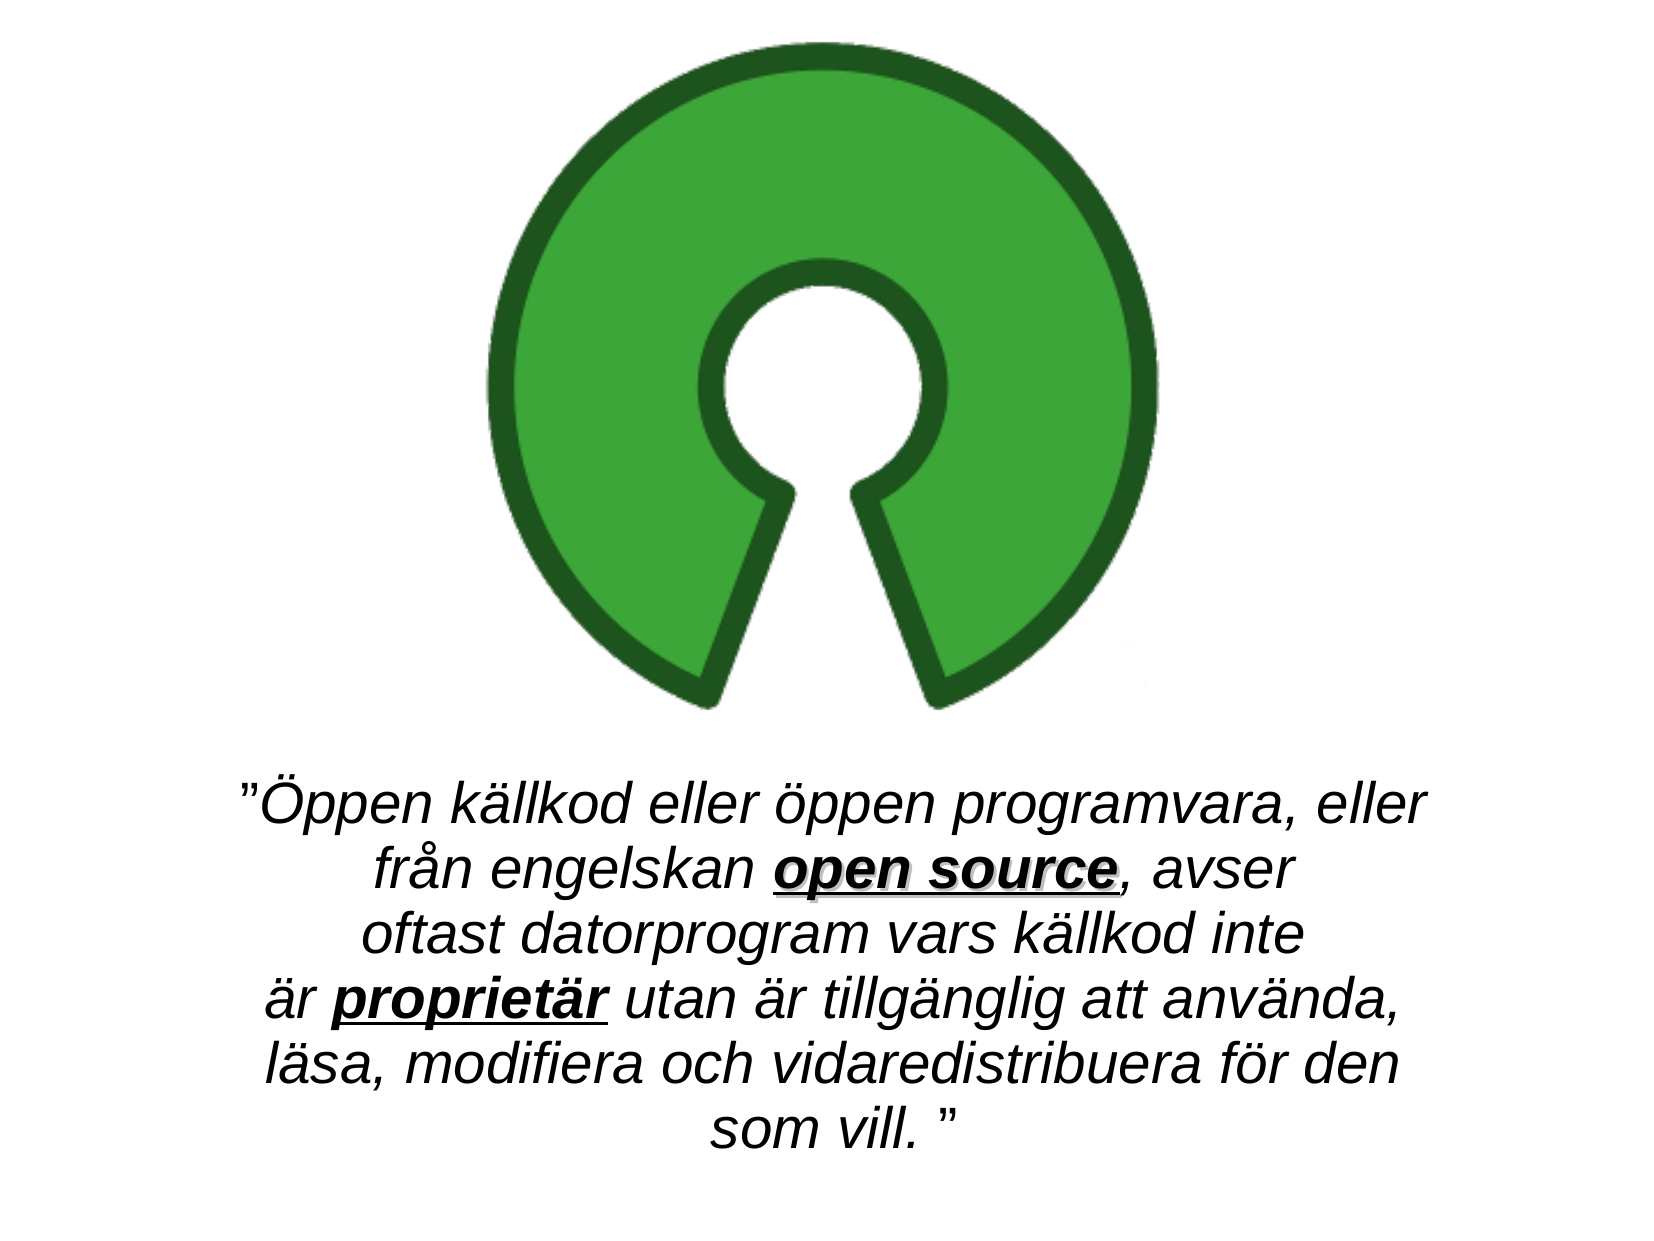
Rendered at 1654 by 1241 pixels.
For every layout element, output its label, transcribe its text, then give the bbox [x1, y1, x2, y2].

text_box ”Öppen källkod eller öppen programvara, eller från engelskan open source, avser oftast datorprogram vars källkod inte är proprietär utan är tillgänglig att använda, läsa, modifiera och vidaredistribuera för den som vill. ” [225, 763, 1444, 1171]
picture [480, 29, 1171, 763]
